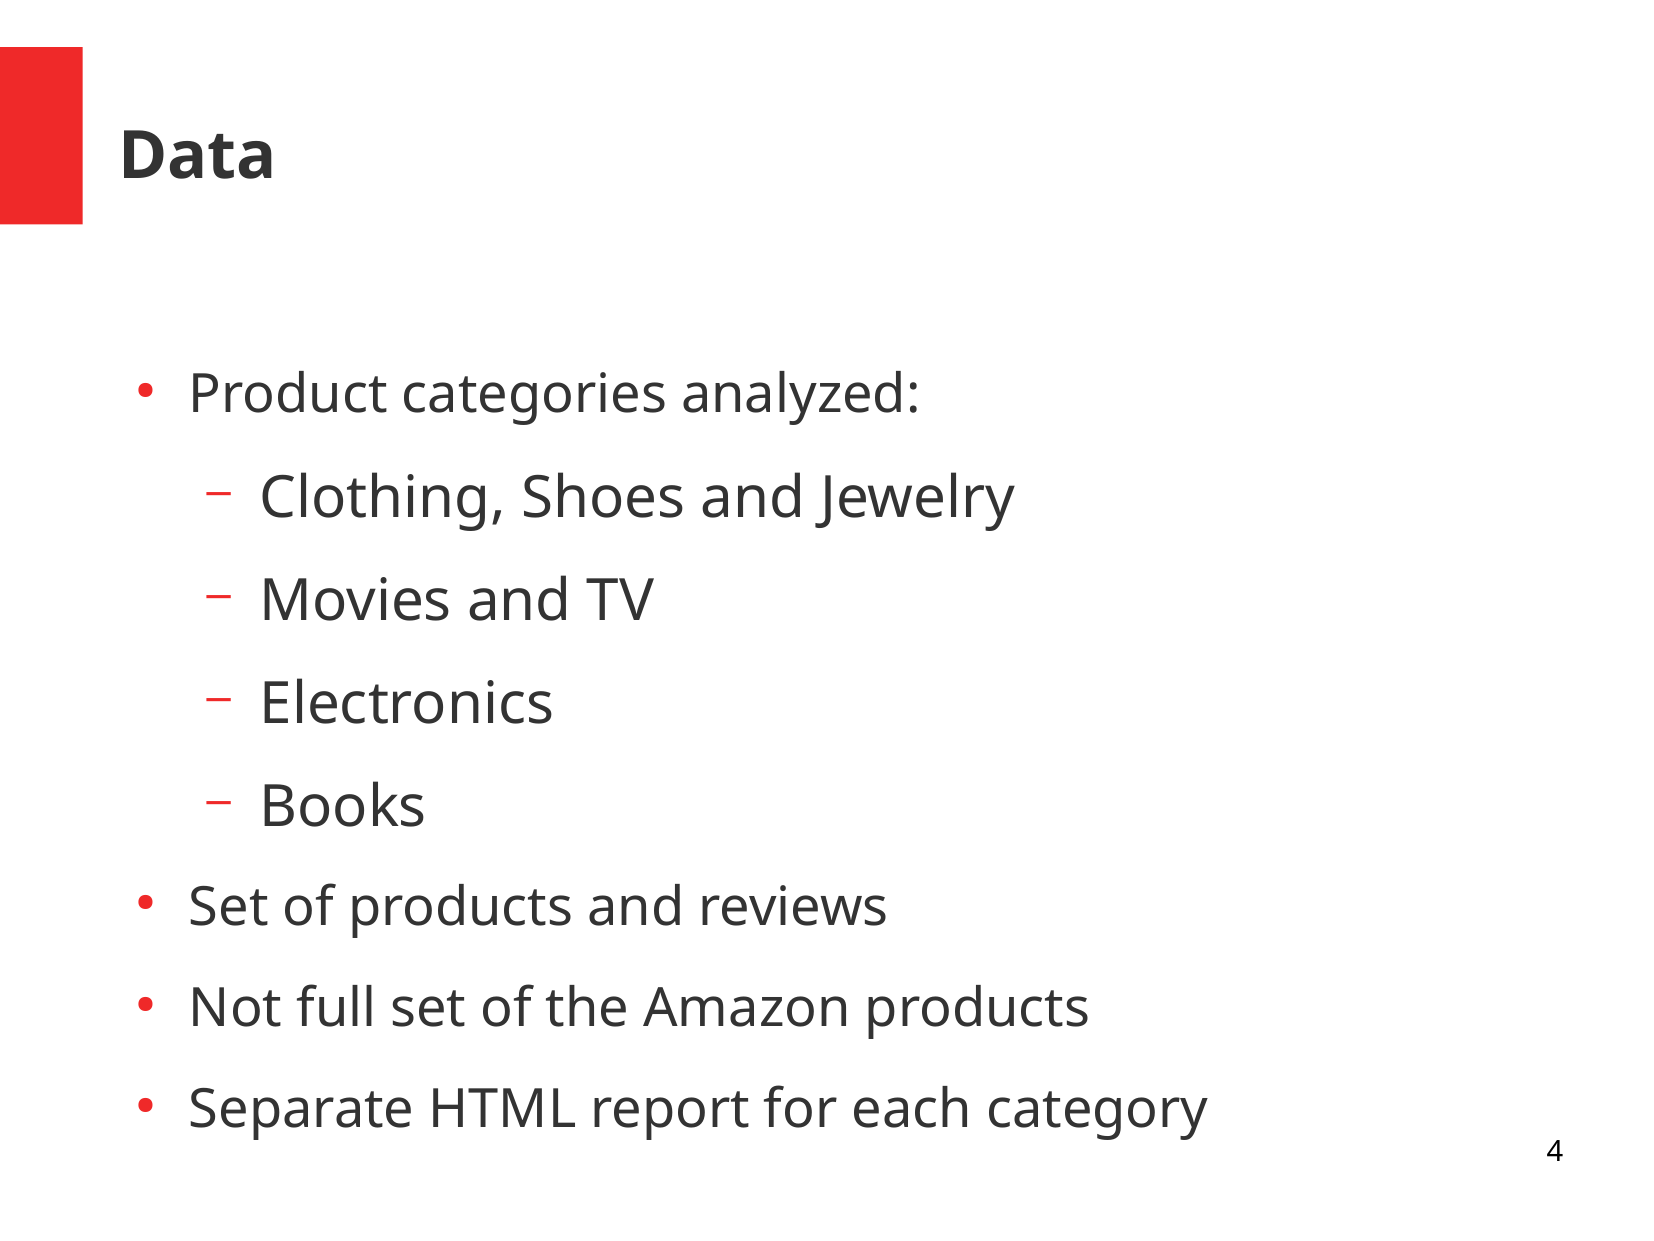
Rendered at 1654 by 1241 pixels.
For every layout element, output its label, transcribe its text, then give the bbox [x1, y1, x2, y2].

title Data [118, 49, 1571, 257]
list Product categories analyzed: Clothing, Shoes and Jewelry Movies and TV Electronics Books Set of products and reviews Not full set of the Amazon products Separate HTML report for each category [118, 354, 1536, 1074]
